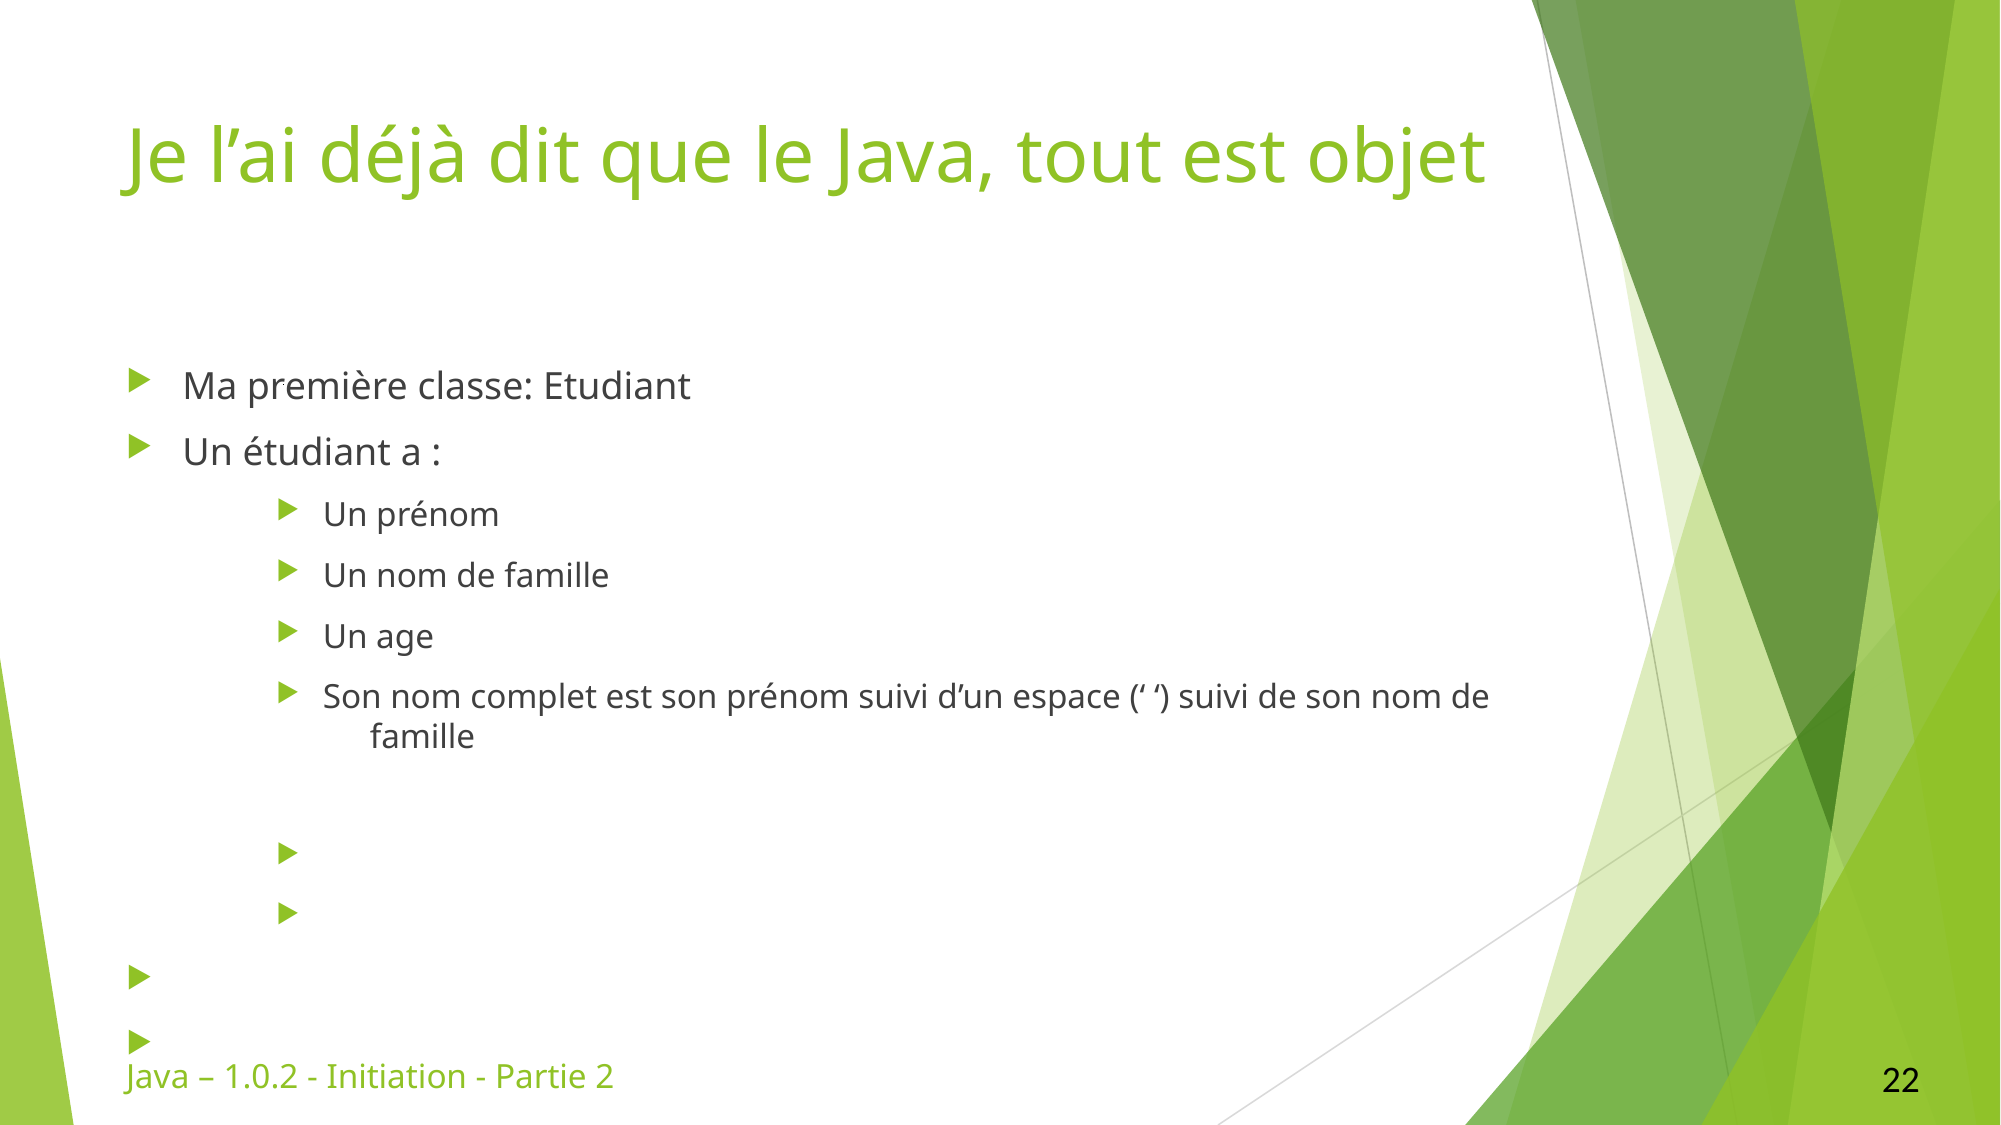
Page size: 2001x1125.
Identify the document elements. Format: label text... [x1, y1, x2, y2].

list Ma première classe: Etudiant Un étudiant a : Un prénom Un nom de famille Un age Son nom complet est son prénom suivi d’un espace (‘ ‘) suivi de son nom de famille [111, 354, 1522, 1048]
title Je l’ai déjà dit que le Java, tout est objet [111, 99, 1522, 317]
text_box Java – 1.0.2 - Initiation - Partie 2 [111, 1047, 1094, 1109]
text_box [1866, 1047, 1979, 1108]
